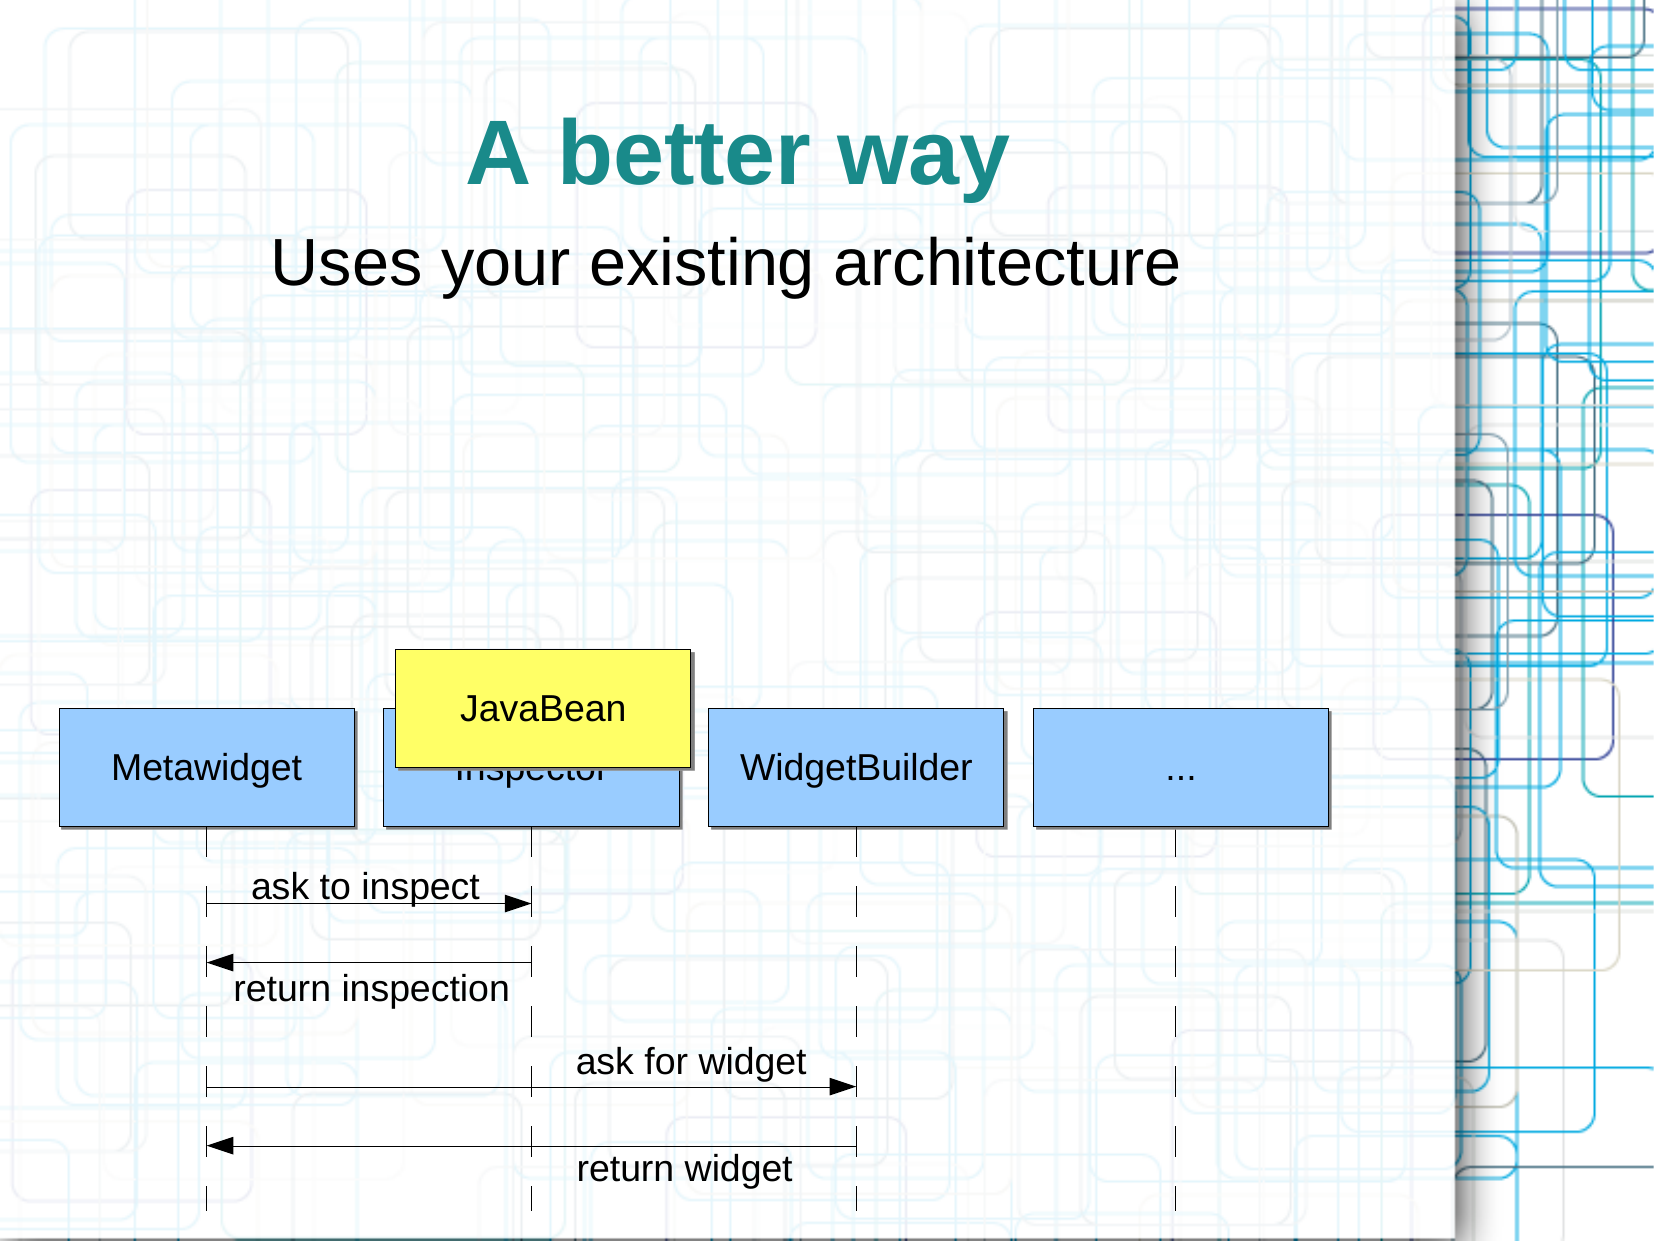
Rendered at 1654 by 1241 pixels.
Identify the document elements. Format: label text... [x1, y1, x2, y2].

text_box Uses your existing architecture [29, 218, 1424, 308]
text_box ask to inspect [236, 858, 495, 916]
text_box Metawidget [59, 708, 355, 827]
text_box ... [1033, 708, 1329, 827]
text_box ask for widget [561, 1033, 821, 1091]
text_box return widget [561, 1139, 808, 1197]
picture [0, 0, 1654, 1241]
text_box JavaBean [395, 649, 691, 768]
text_box WidgetBuilder [708, 708, 1004, 827]
title A better way [59, 56, 1418, 218]
text_box Inspector [383, 708, 680, 827]
text_box return inspection [218, 960, 525, 1018]
